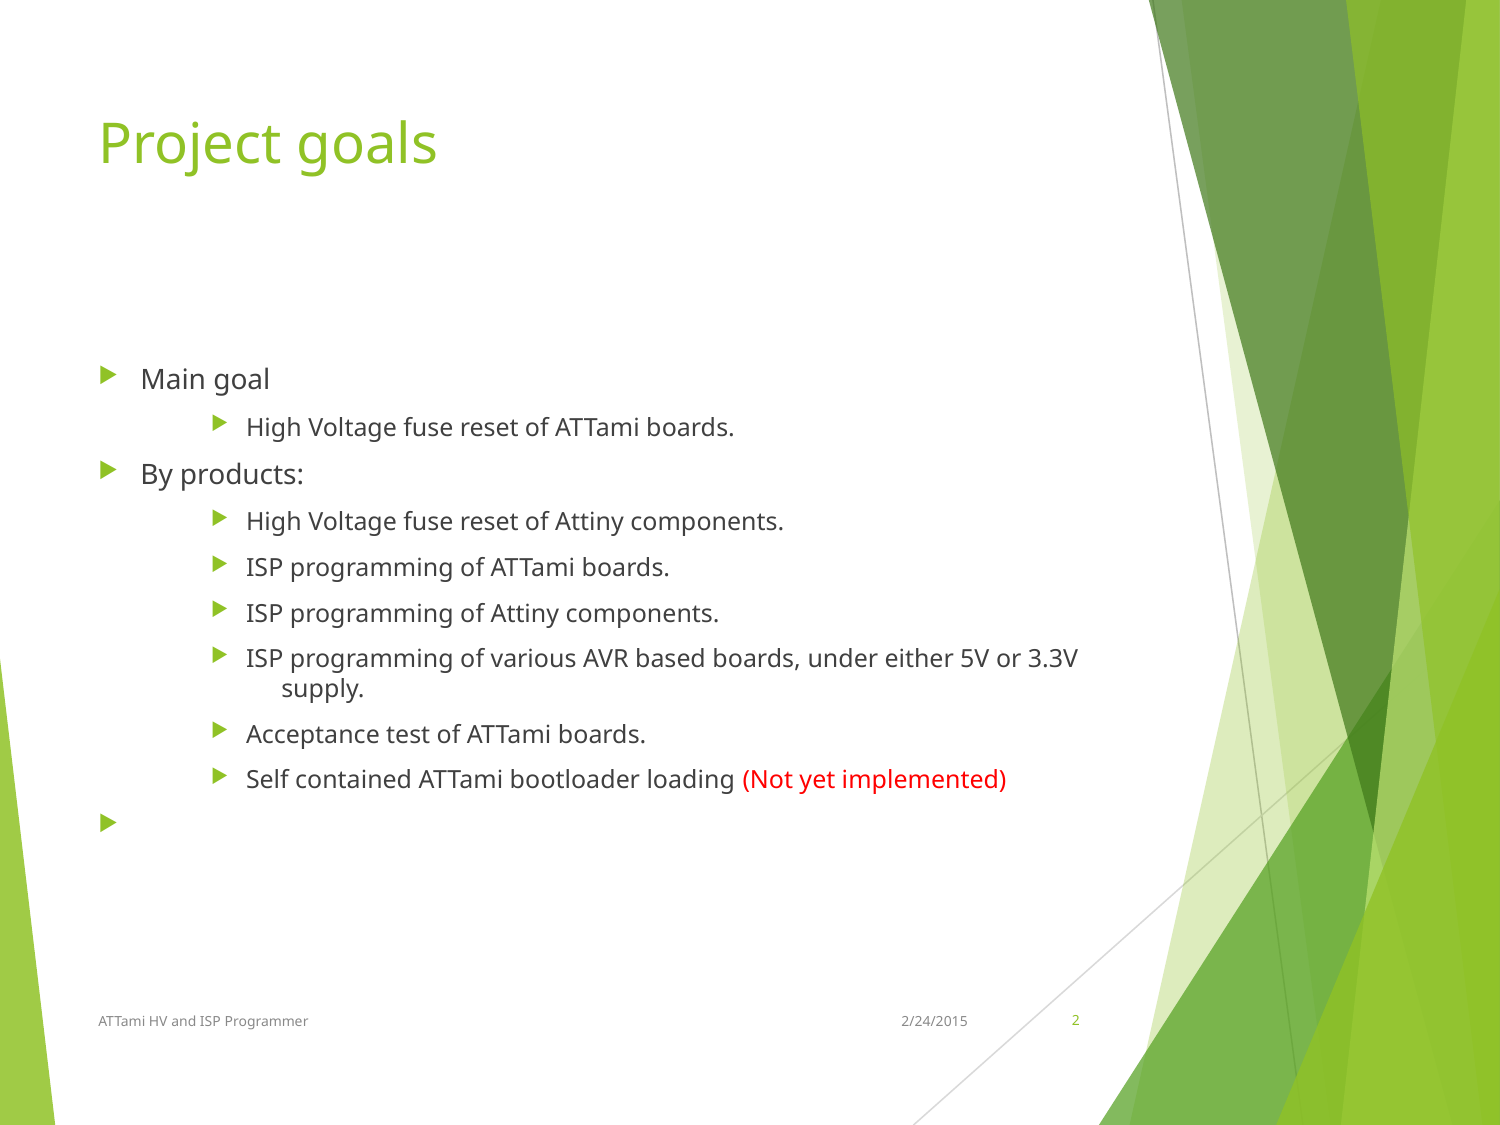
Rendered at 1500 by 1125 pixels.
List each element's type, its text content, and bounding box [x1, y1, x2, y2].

list Main goal High Voltage fuse reset of ATTami boards. By products: High Voltage fuse reset of Attiny components. ISP programming of ATTami boards. ISP programming of Attiny components. ISP programming of various AVR based boards, under either 5V or 3.3V supply. Acceptance test of ATTami boards. Self contained ATTami bootloader loading (Not yet implemented) [83, 354, 1142, 992]
title Project goals [83, 99, 1142, 317]
text_box [1056, 991, 1142, 1051]
text_box ATTami HV and ISP Programmer [83, 991, 859, 1051]
text_box 2/24/2015 [886, 991, 999, 1051]
